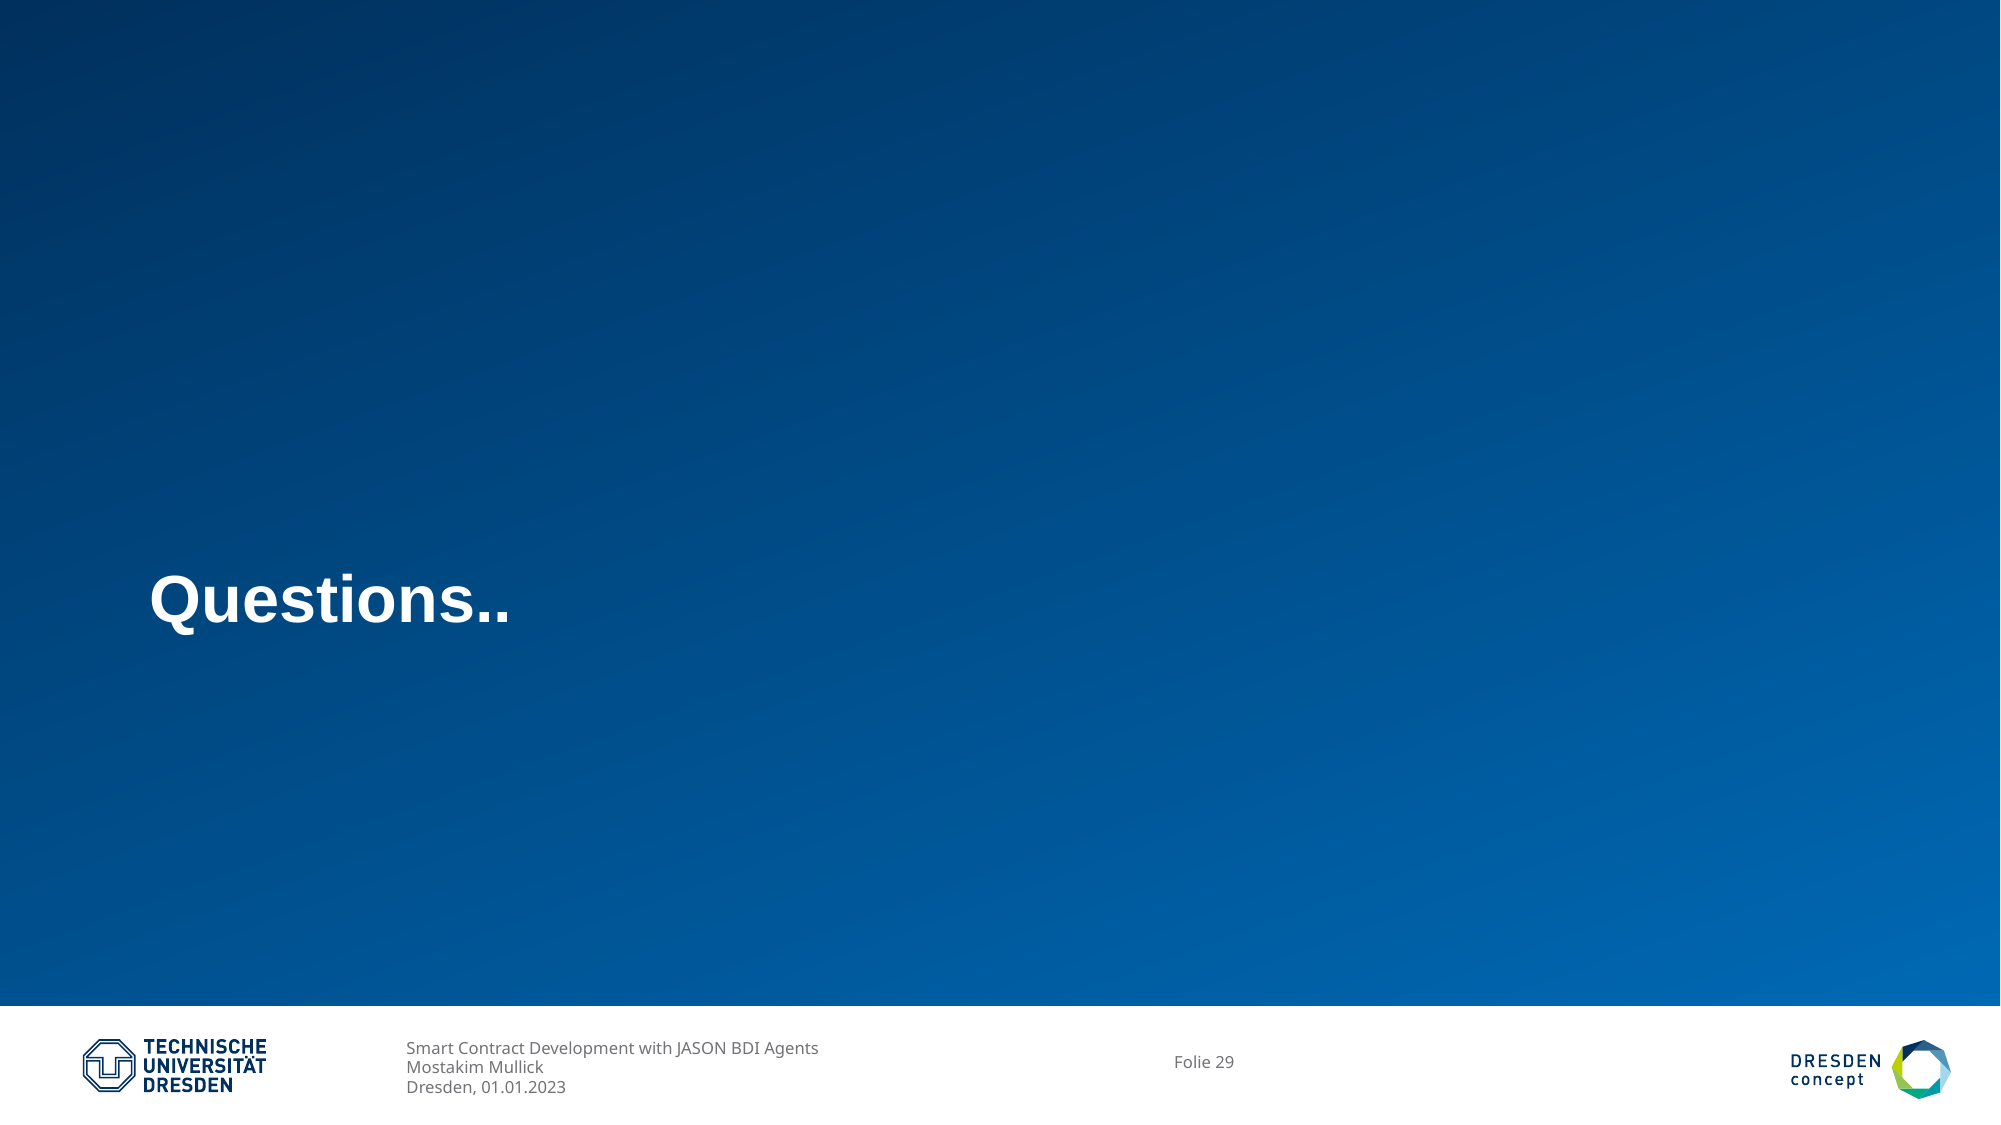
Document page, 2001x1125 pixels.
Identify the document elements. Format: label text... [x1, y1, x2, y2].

list Questions.. [149, 556, 516, 718]
